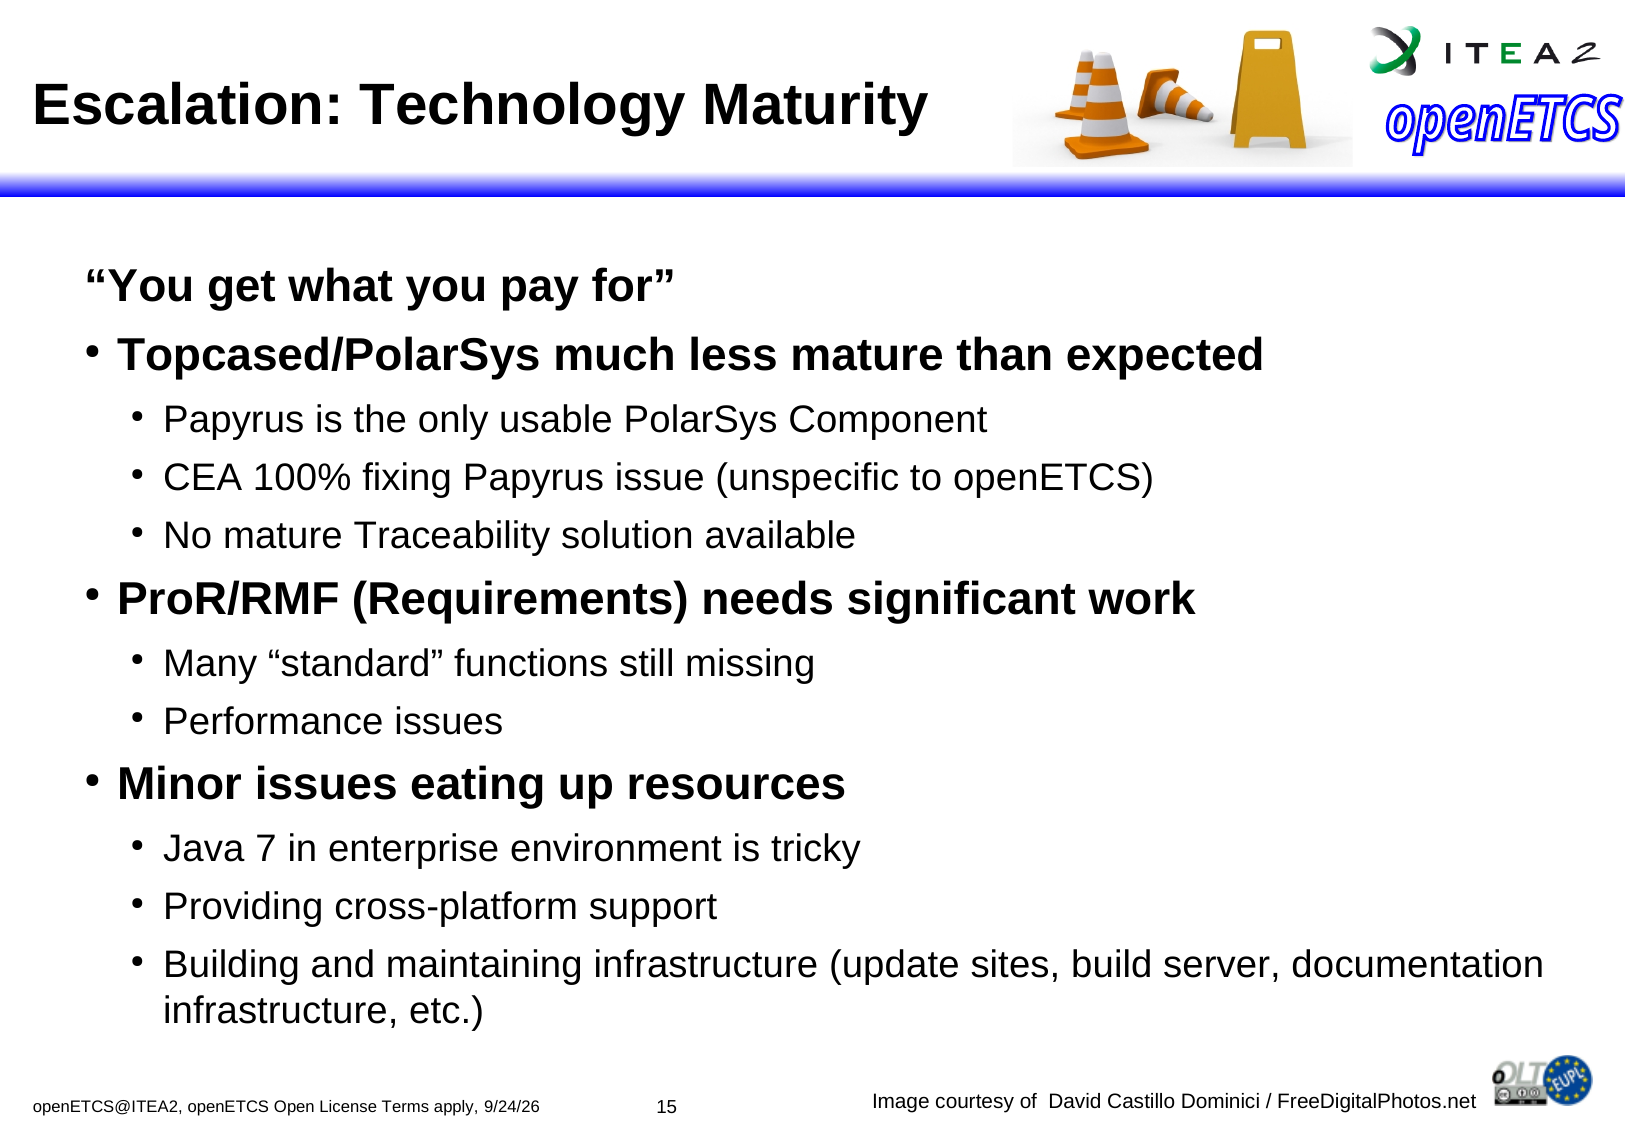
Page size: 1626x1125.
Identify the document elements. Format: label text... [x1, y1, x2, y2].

text_box Image courtesy of David Castillo Dominici / FreeDigitalPhotos.net [820, 1080, 1492, 1121]
picture [1492, 1055, 1593, 1106]
list “You get what you pay for” Topcased/PolarSys much less mature than expected Papyrus is the only usable PolarSys Component CEA 100% fixing Papyrus issue (unspecific to openETCS) No mature Traceability solution available ProR/RMF (Requirements) needs significant work Many “standard” functions still missing Performance issues Minor issues eating up resources Java 7 in enterprise environment is tricky Providing cross-platform support Building and maintaining infrastructure (update sites, build server, documentation infrastructure, etc.) [32, 255, 1593, 1036]
picture [1012, 1, 1626, 167]
title Escalation: Technology Maturity [32, 66, 1356, 173]
